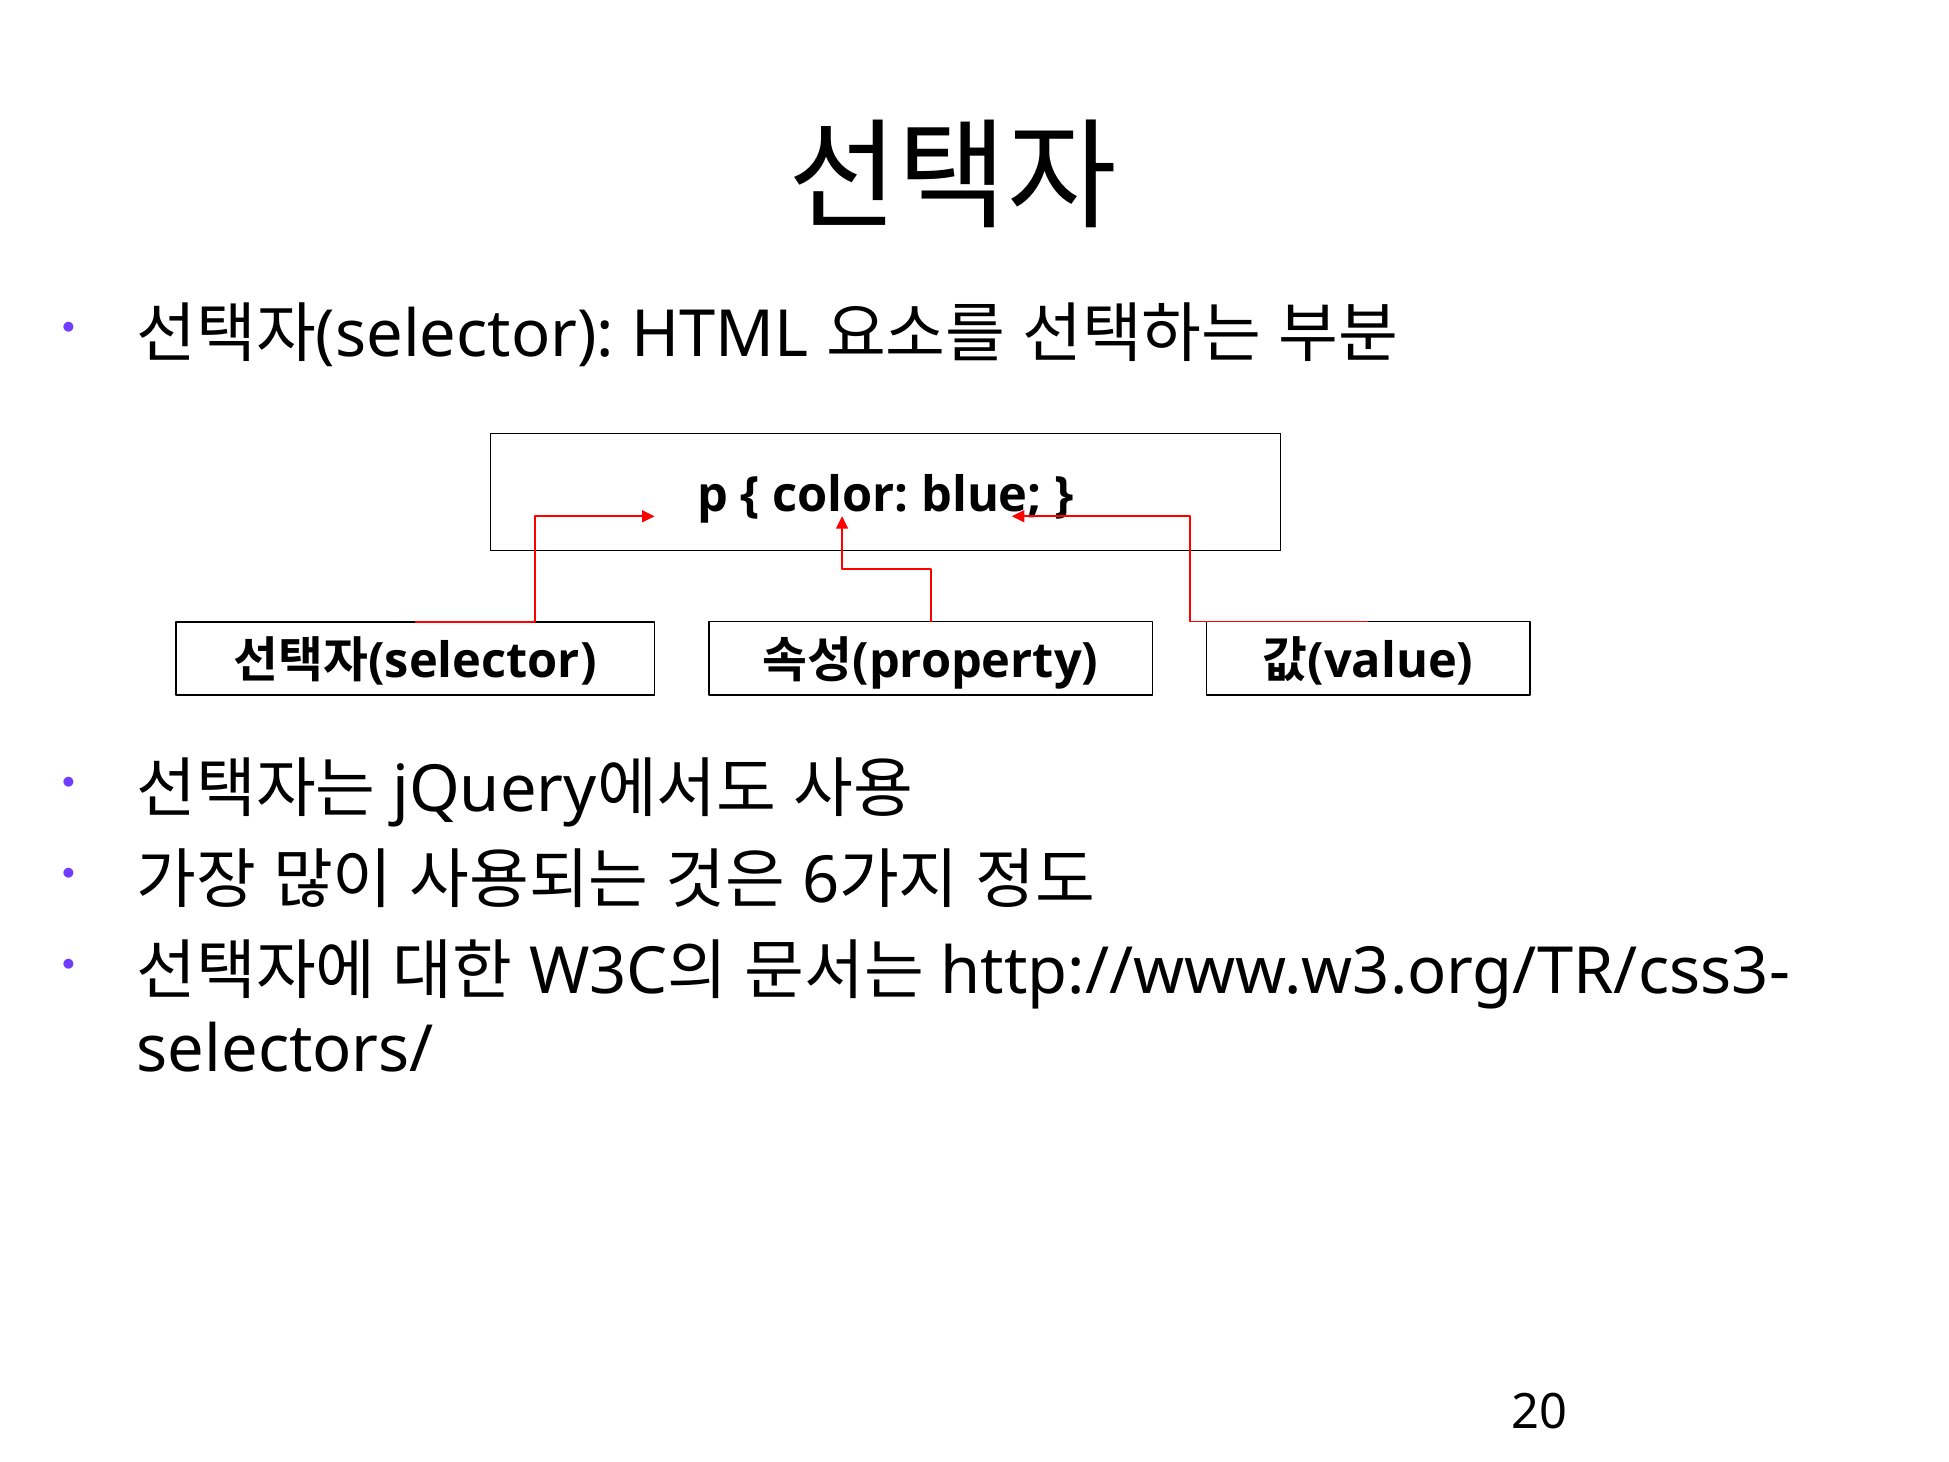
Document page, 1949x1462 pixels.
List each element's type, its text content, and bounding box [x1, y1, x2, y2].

text_box 선택자(selector) [176, 621, 655, 696]
text_box p { color: blue; } [490, 433, 1281, 551]
text_box 값(value) [1206, 621, 1530, 696]
list 선택자(selector): HTML 요소를 선택하는 부분 선택자는 jQuery에서도 사용 가장 많이 사용되는 것은 6가지 정도 선택자에 대한 W3C의 문서는 http://www.w3.org/TR/css3-selectors/ [48, 284, 1897, 1343]
title 선택자 [156, 92, 1749, 255]
text_box 속성(property) [708, 621, 1153, 696]
slide_number <숫자> [1496, 1372, 1899, 1462]
